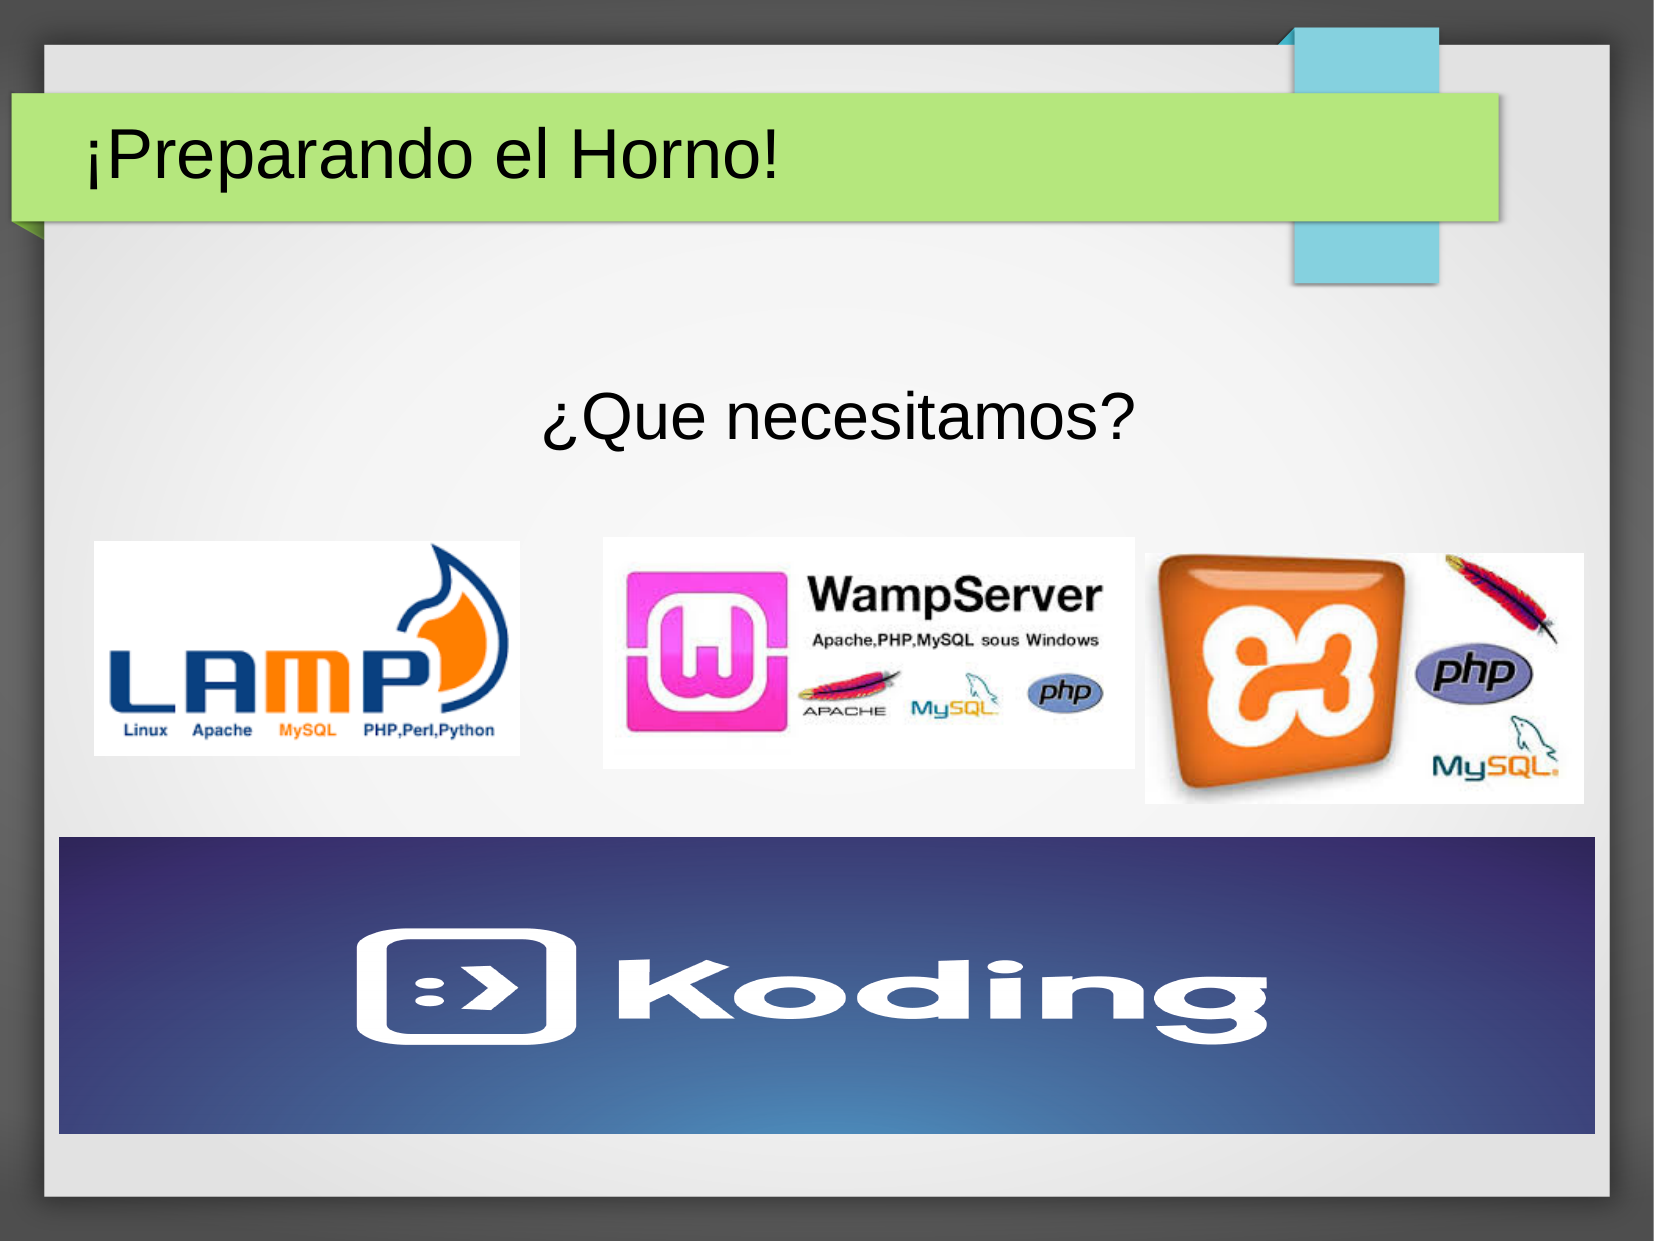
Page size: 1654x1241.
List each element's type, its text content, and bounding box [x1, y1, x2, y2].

title ¡Preparando el Horno! [82, 94, 1264, 213]
picture [0, 0, 1654, 1241]
subtitle ¿Que necesitamos? [82, 290, 1571, 544]
